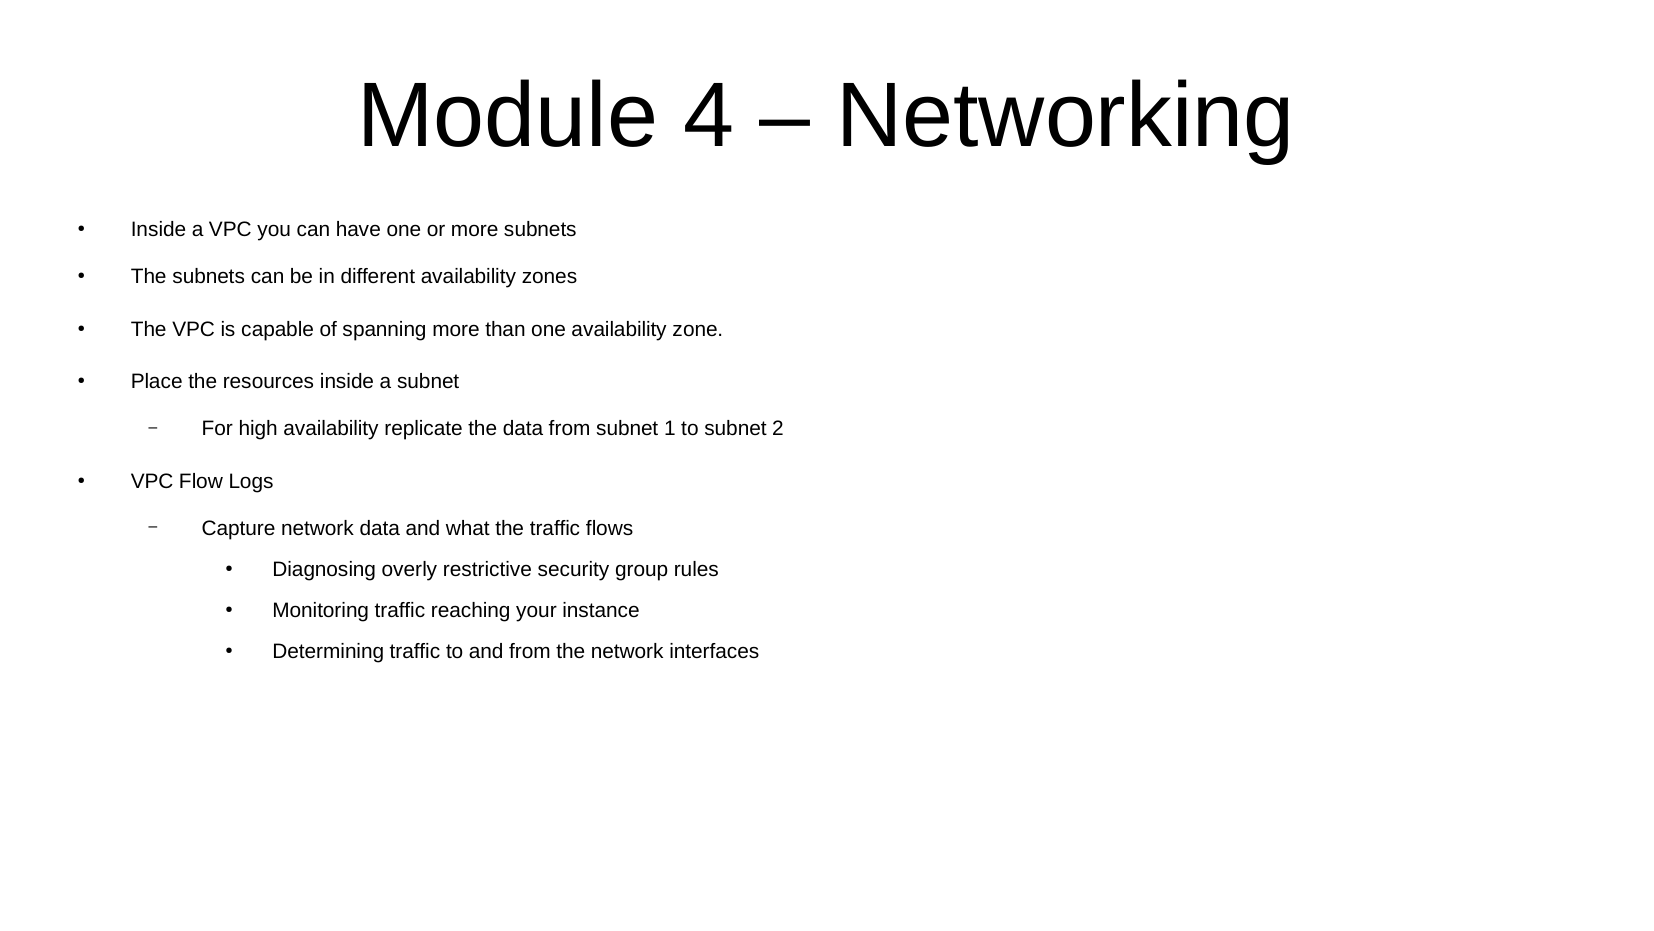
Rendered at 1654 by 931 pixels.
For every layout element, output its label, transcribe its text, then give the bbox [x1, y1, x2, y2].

title Module 4 – Networking [82, 37, 1571, 193]
list Inside a VPC you can have one or more subnets The subnets can be in different availability zones The VPC is capable of spanning more than one availability zone. Place the resources inside a subnet For high availability replicate the data from subnet 1 to subnet 2 VPC Flow Logs Capture network data and what the traffic flows Diagnosing overly restrictive security group rules Monitoring traffic reaching your instance Determining traffic to and from the network interfaces [60, 217, 1571, 916]
